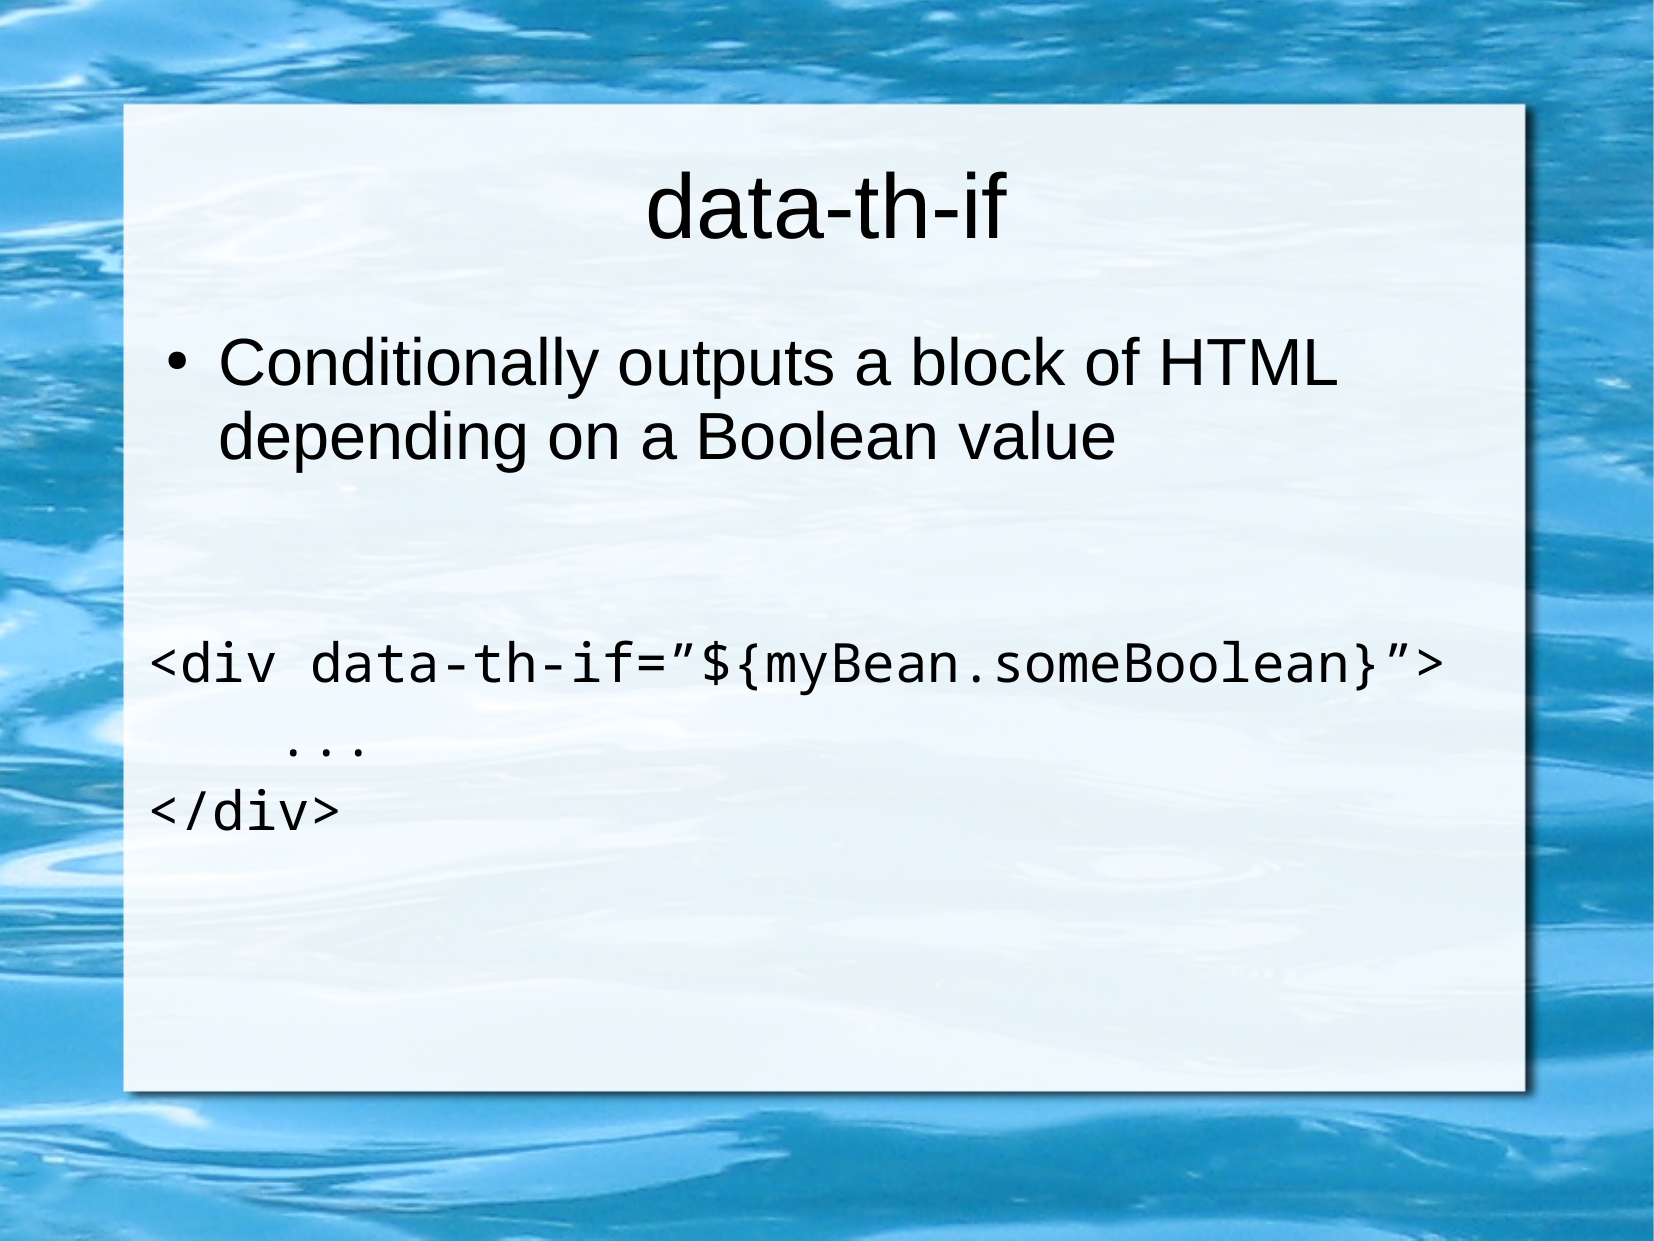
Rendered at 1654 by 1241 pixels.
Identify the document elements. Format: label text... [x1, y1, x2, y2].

title data-th-if [147, 118, 1506, 296]
list Conditionally outputs a block of HTML depending on a Boolean value <div data-th-if=”${myBean.someBoolean}”> ... </div> [147, 324, 1506, 1063]
picture [0, 0, 1654, 1241]
